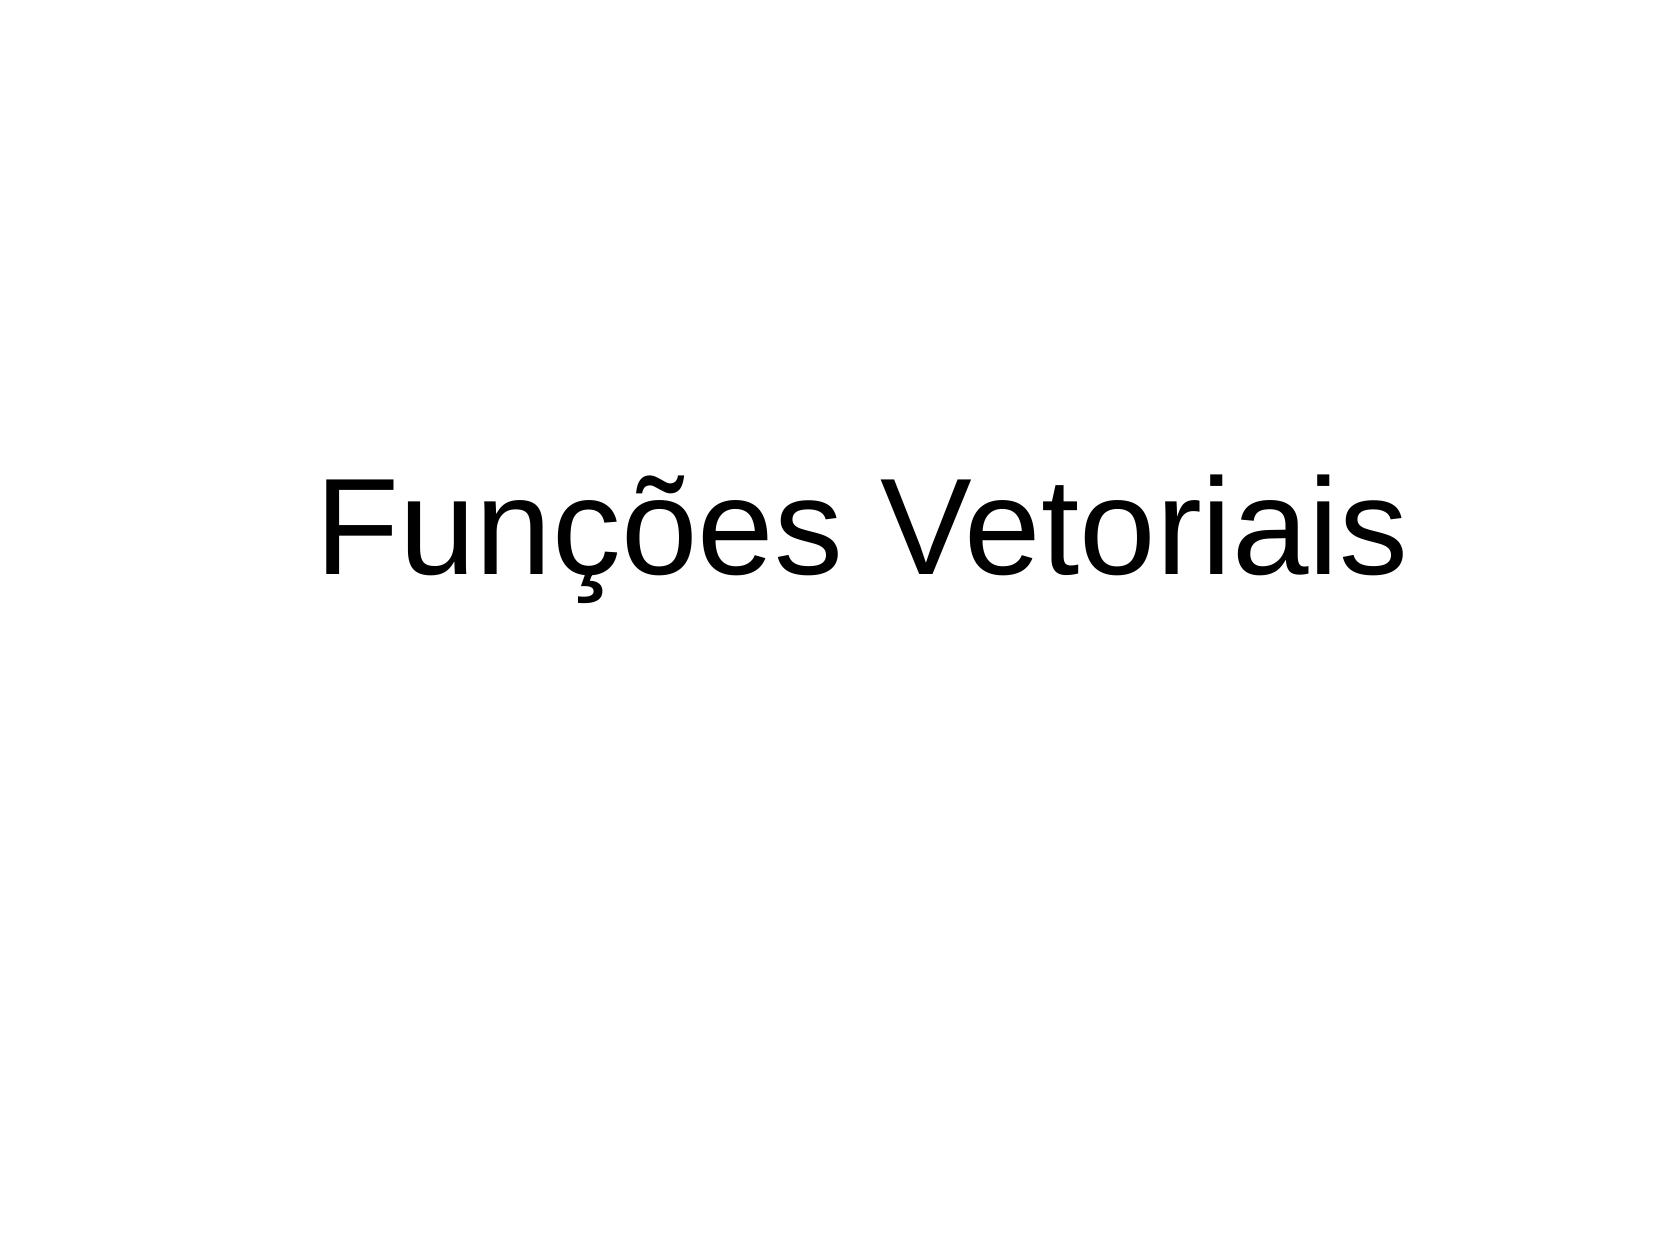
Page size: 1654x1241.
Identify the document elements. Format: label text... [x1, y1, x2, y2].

list Funções Vetoriais [82, 449, 1571, 759]
